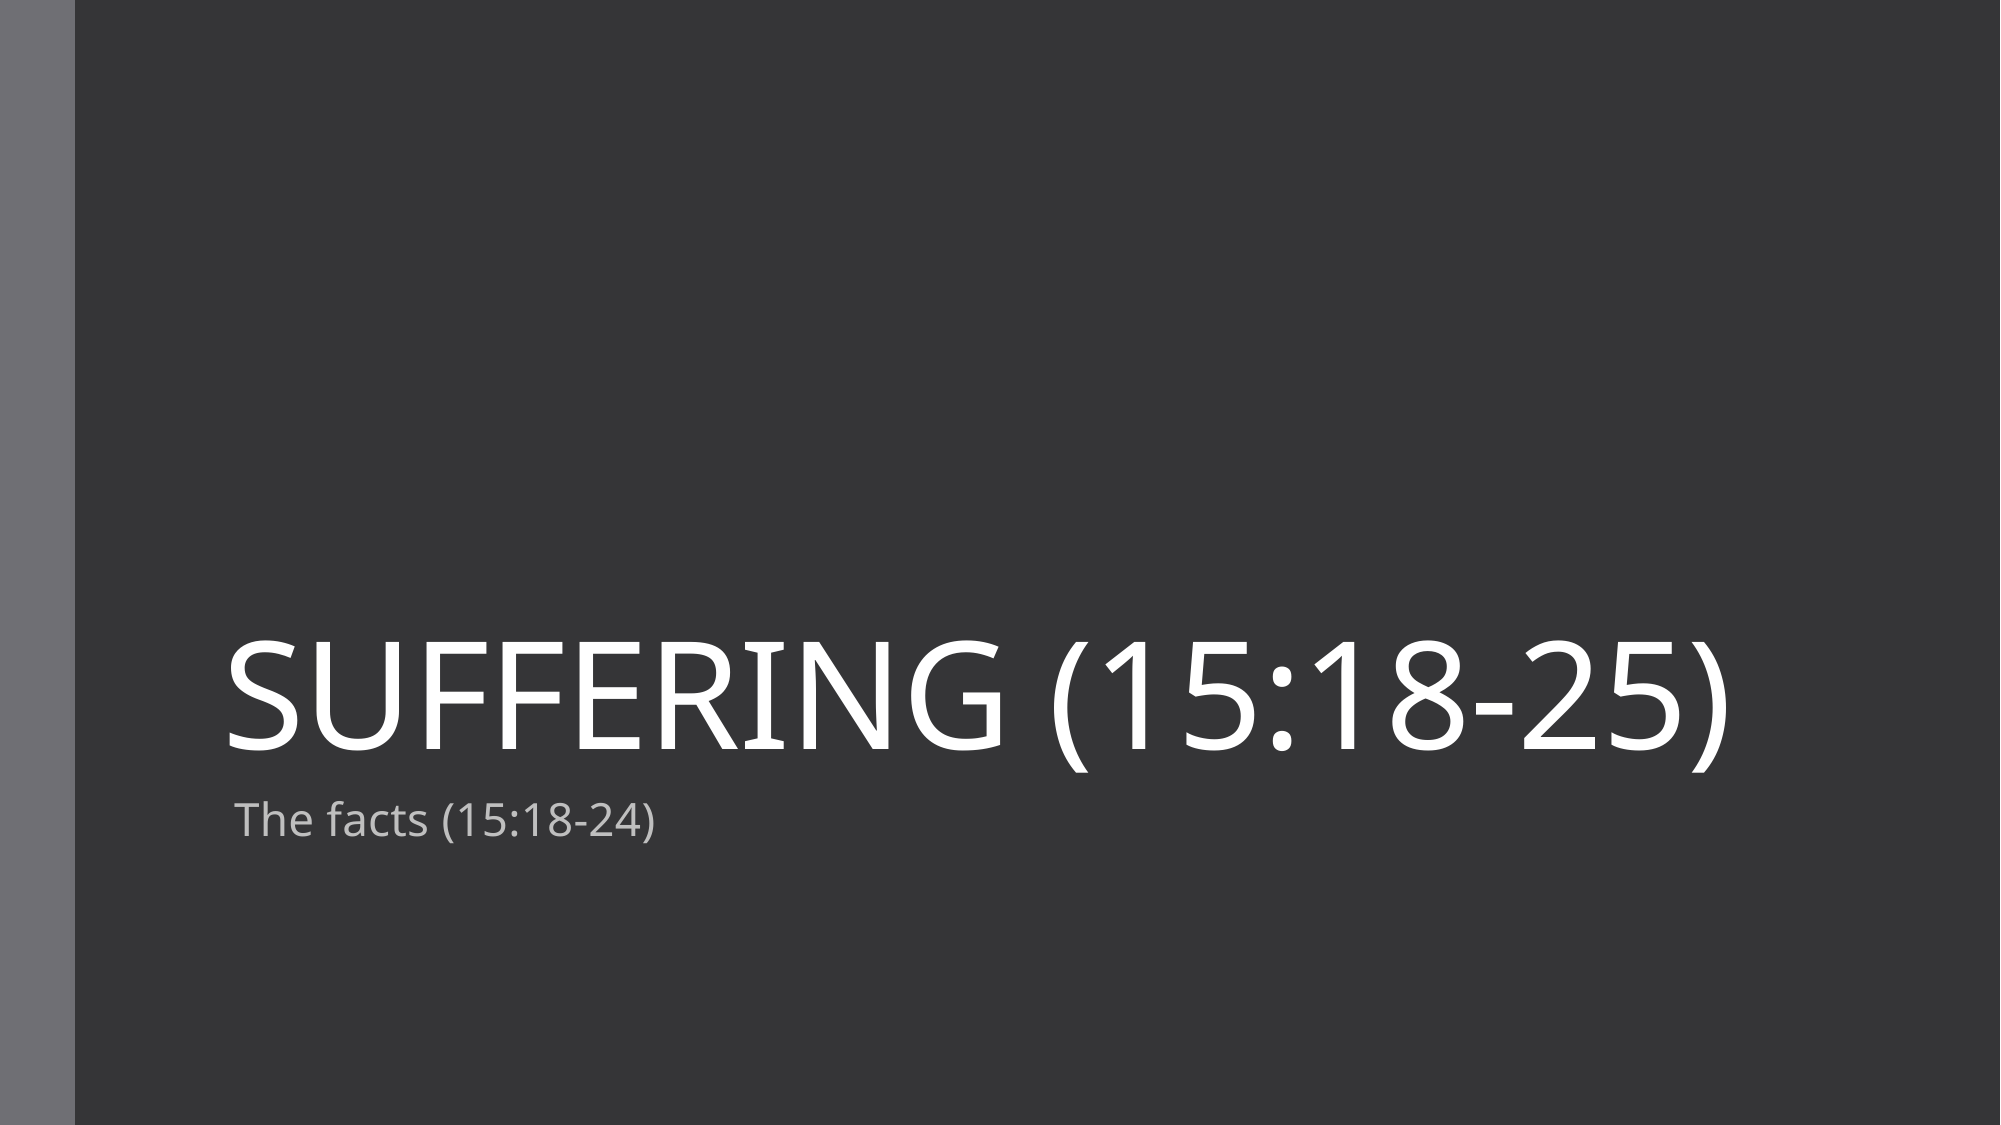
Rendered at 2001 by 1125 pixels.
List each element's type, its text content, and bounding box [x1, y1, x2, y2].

subtitle The facts (15:18-24) [206, 787, 1752, 1066]
title SUFFERING (15:18-25) [206, 124, 1752, 787]
